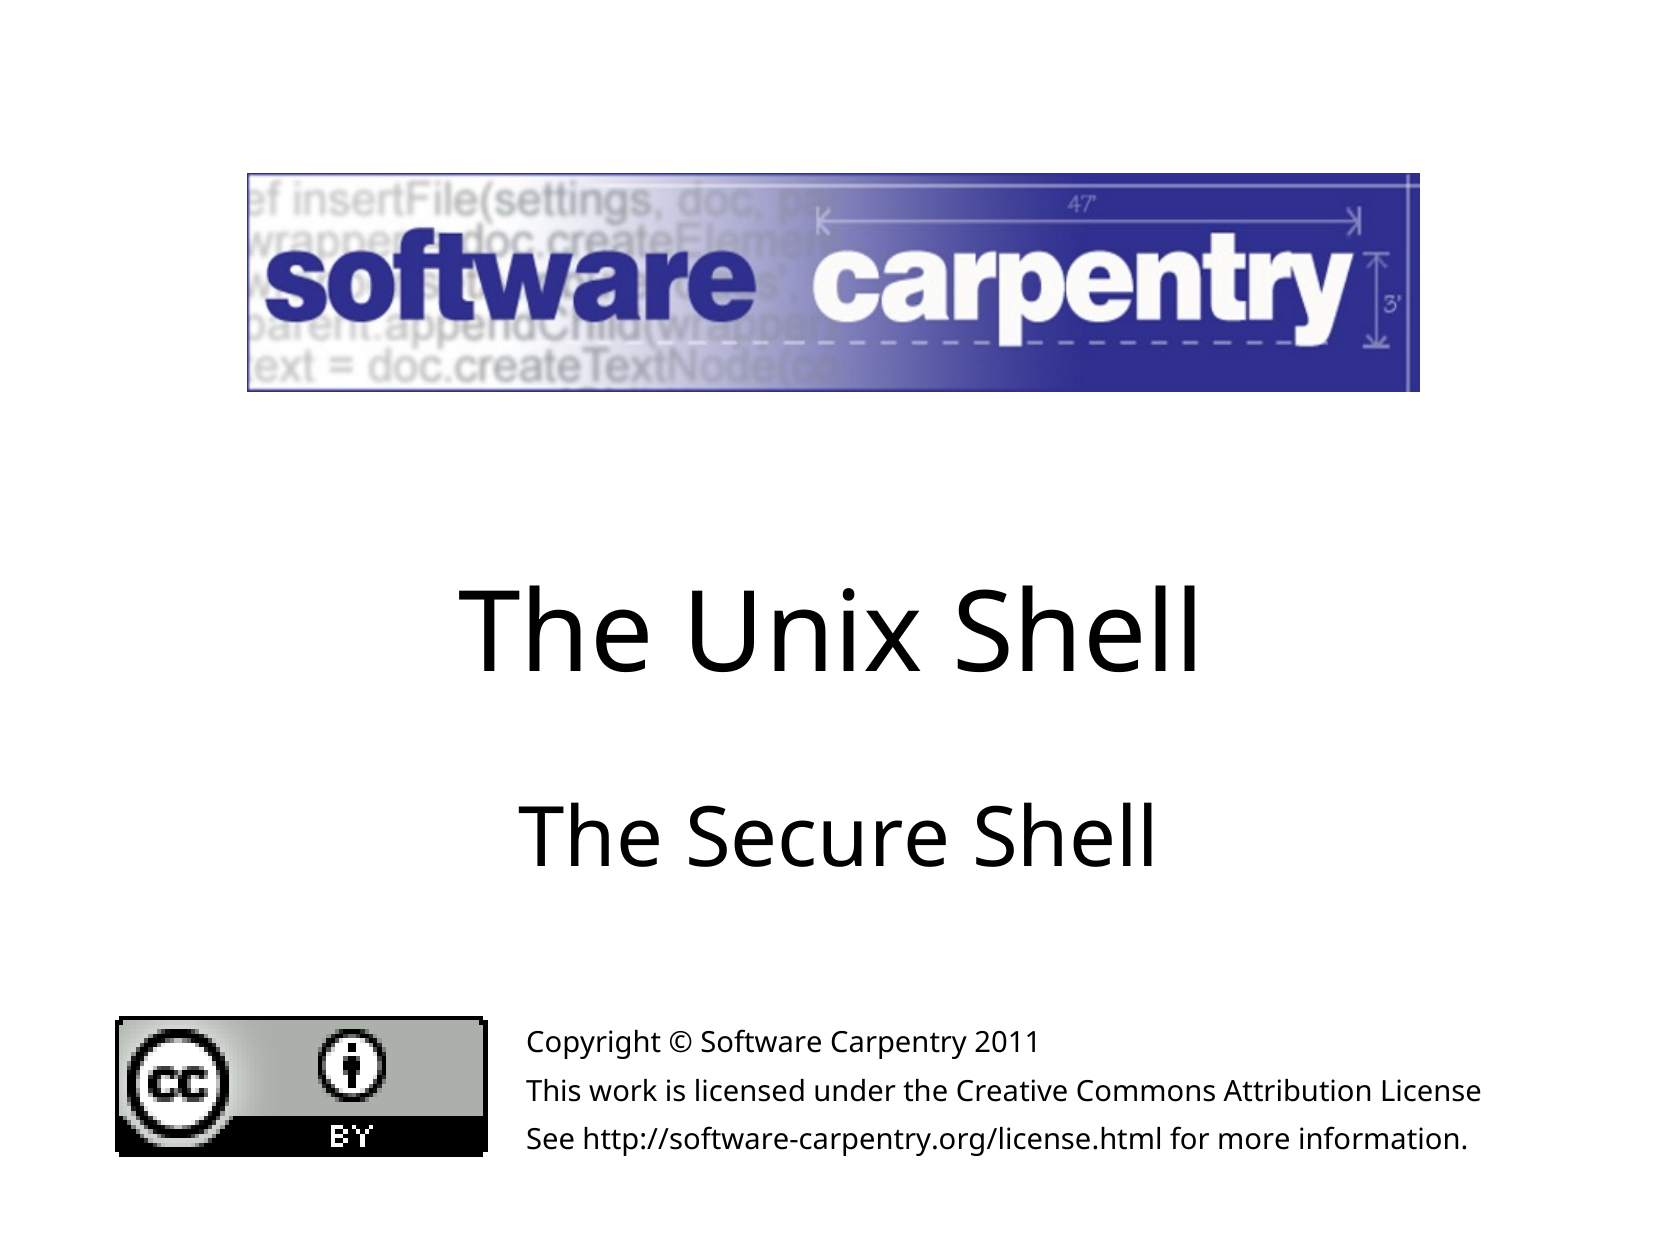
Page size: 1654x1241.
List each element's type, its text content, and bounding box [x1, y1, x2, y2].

text_box Copyright © Software Carpentry 2011 This work is licensed under the Creative Commons Attribution License See http://software-carpentry.org/license.html for more information. [511, 1014, 1574, 1164]
picture [115, 1016, 488, 1158]
text_box The Unix Shell [245, 549, 1418, 697]
text_box The Secure Shell [188, 773, 1490, 883]
picture [247, 173, 1420, 392]
